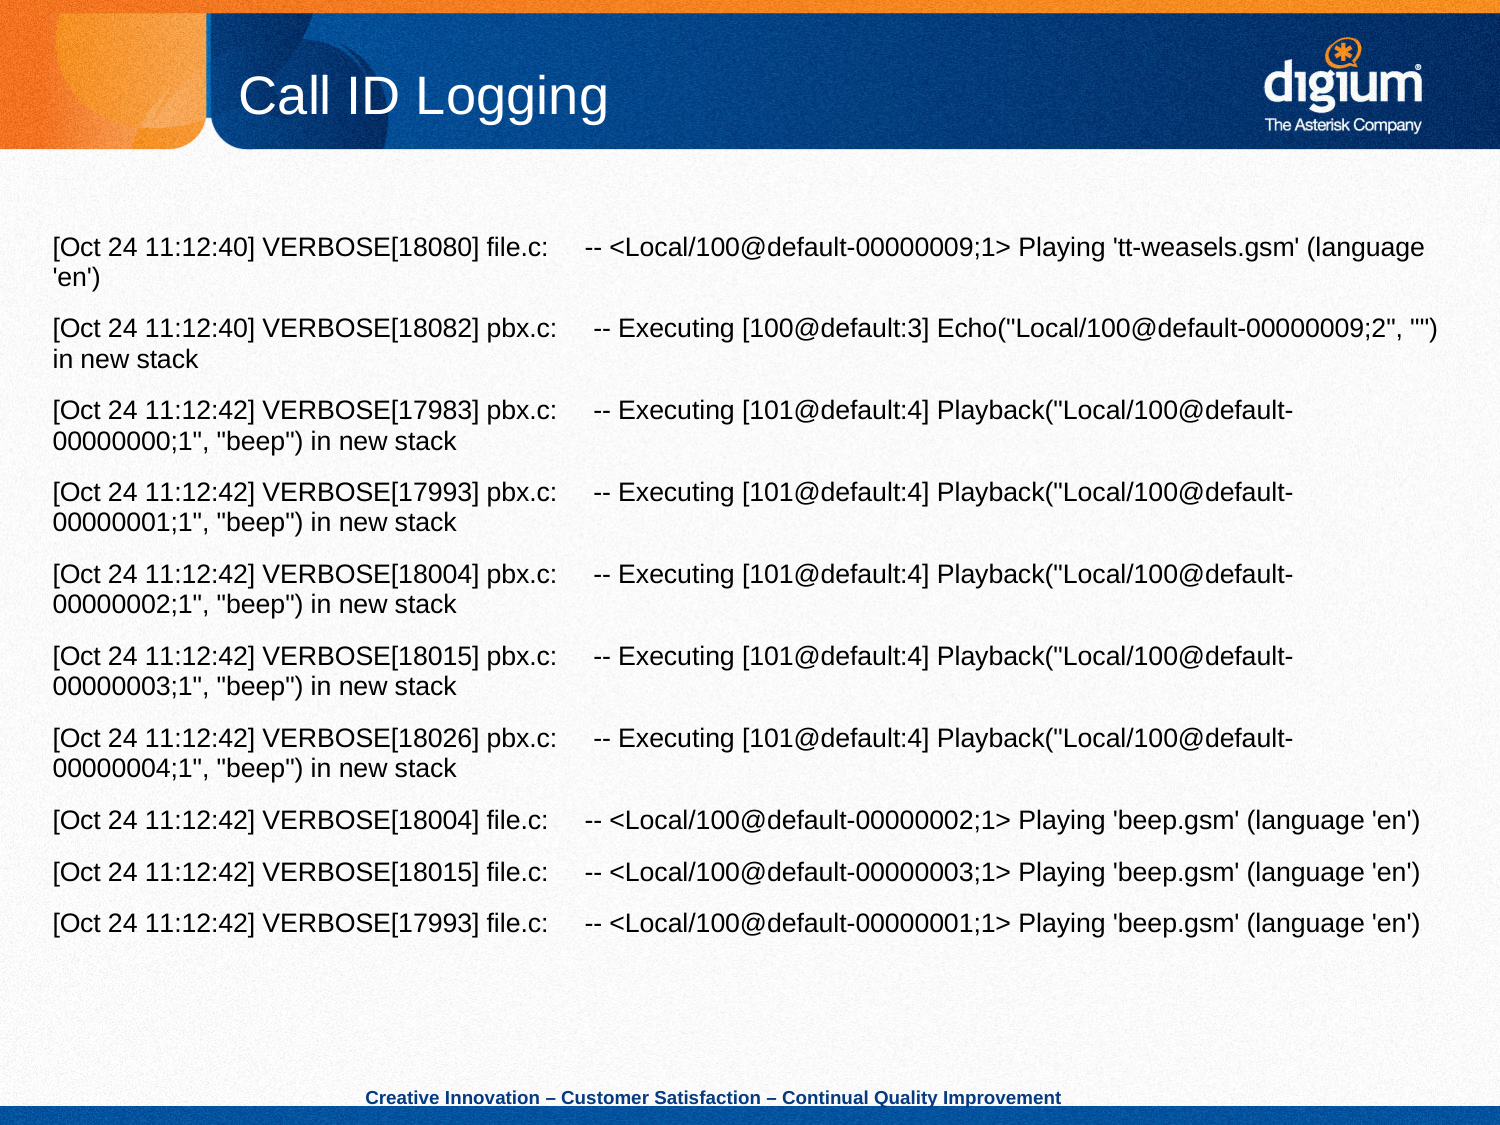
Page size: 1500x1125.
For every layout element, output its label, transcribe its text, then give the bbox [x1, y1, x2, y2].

picture [0, 0, 1500, 1125]
title Call ID Logging [238, 27, 1243, 127]
list [Oct 24 11:12:40] VERBOSE[18080] file.c: -- <Local/100@default-00000009;1> Playing 'tt-weasels.gsm' (language 'en') [Oct 24 11:12:40] VERBOSE[18082] pbx.c: -- Executing [100@default:3] Echo("Local/100@default-00000009;2", "") in new stack [Oct 24 11:12:42] VERBOSE[17983] pbx.c: -- Executing [101@default:4] Playback("Local/100@default-00000000;1", "beep") in new stack [Oct 24 11:12:42] VERBOSE[17993] pbx.c: -- Executing [101@default:4] Playback("Local/100@default-00000001;1", "beep") in new stack [Oct 24 11:12:42] VERBOSE[18004] pbx.c: -- Executing [101@default:4] Playback("Local/100@default-00000002;1", "beep") in new stack [Oct 24 11:12:42] VERBOSE[18015] pbx.c: -- Executing [101@default:4] Playback("Local/100@default-00000003;1", "beep") in new stack [Oct 24 11:12:42] VERBOSE[18026] pbx.c: -- Executing [101@default:4] Playback("Local/100@default-00000004;1", "beep") in new stack [Oct 24 11:12:42] VERBOSE[18004] file.c: -- <Local/100@default-00000002;1> Playing 'beep.gsm' (language 'en') [Oct 24 11:12:42] VERBOSE[18015] file.c: -- <Local/100@default-00000003;1> Playing 'beep.gsm' (language 'en') [Oct 24 11:12:42] VERBOSE[17993] file.c: -- <Local/100@default-00000001;1> Playing 'beep.gsm' (language 'en') [37, 224, 1463, 967]
